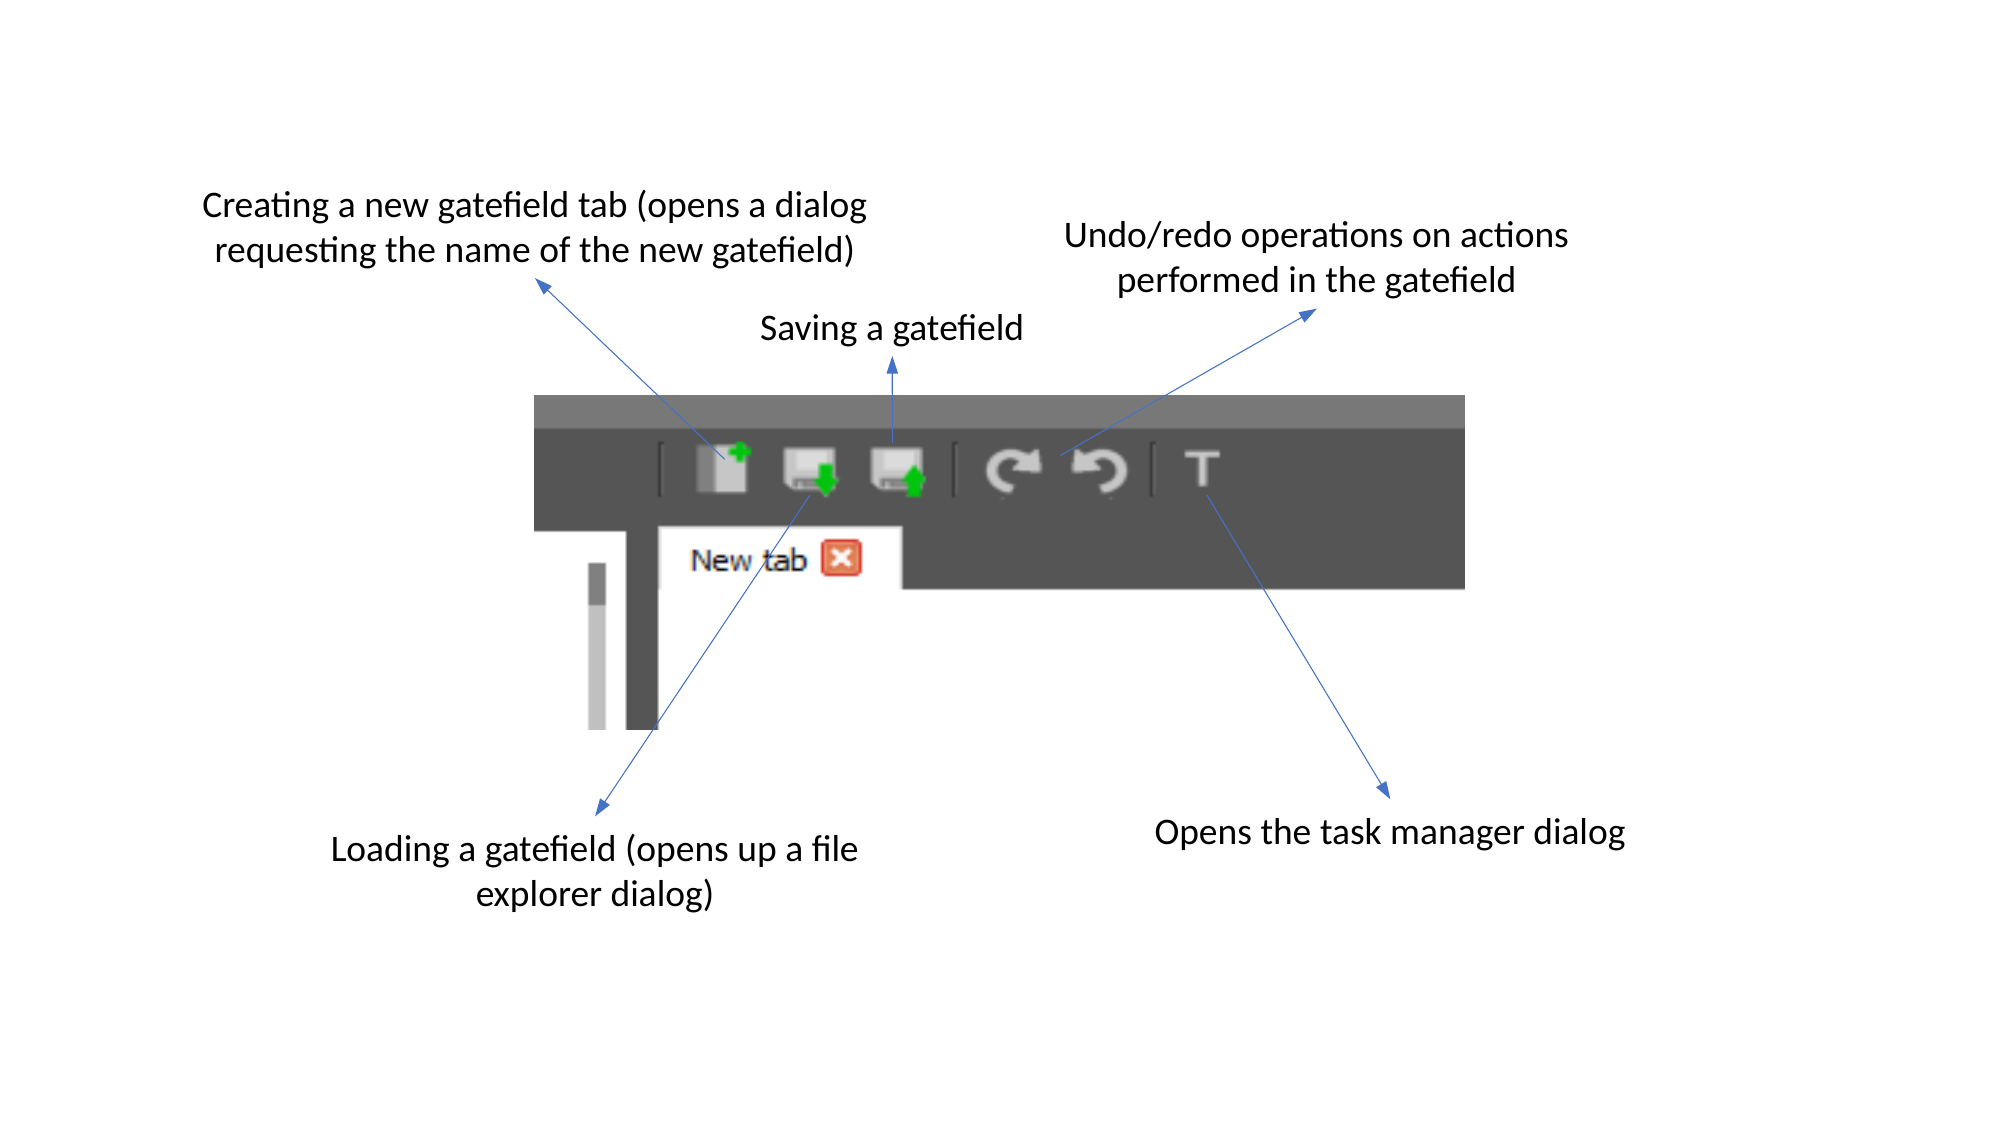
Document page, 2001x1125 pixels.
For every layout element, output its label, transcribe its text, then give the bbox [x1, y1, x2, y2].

text_box Creating a new gatefield tab (opens a dialog requesting the name of the new gatefield) [178, 172, 892, 279]
text_box Loading a gatefield (opens up a file explorer dialog) [298, 816, 892, 923]
text_box Opens the task manager dialog [1093, 799, 1687, 860]
text_box Undo/redo operations on actions performed in the gatefield [1020, 202, 1614, 309]
picture [534, 395, 1465, 730]
text_box Saving a gatefield [595, 295, 1189, 356]
